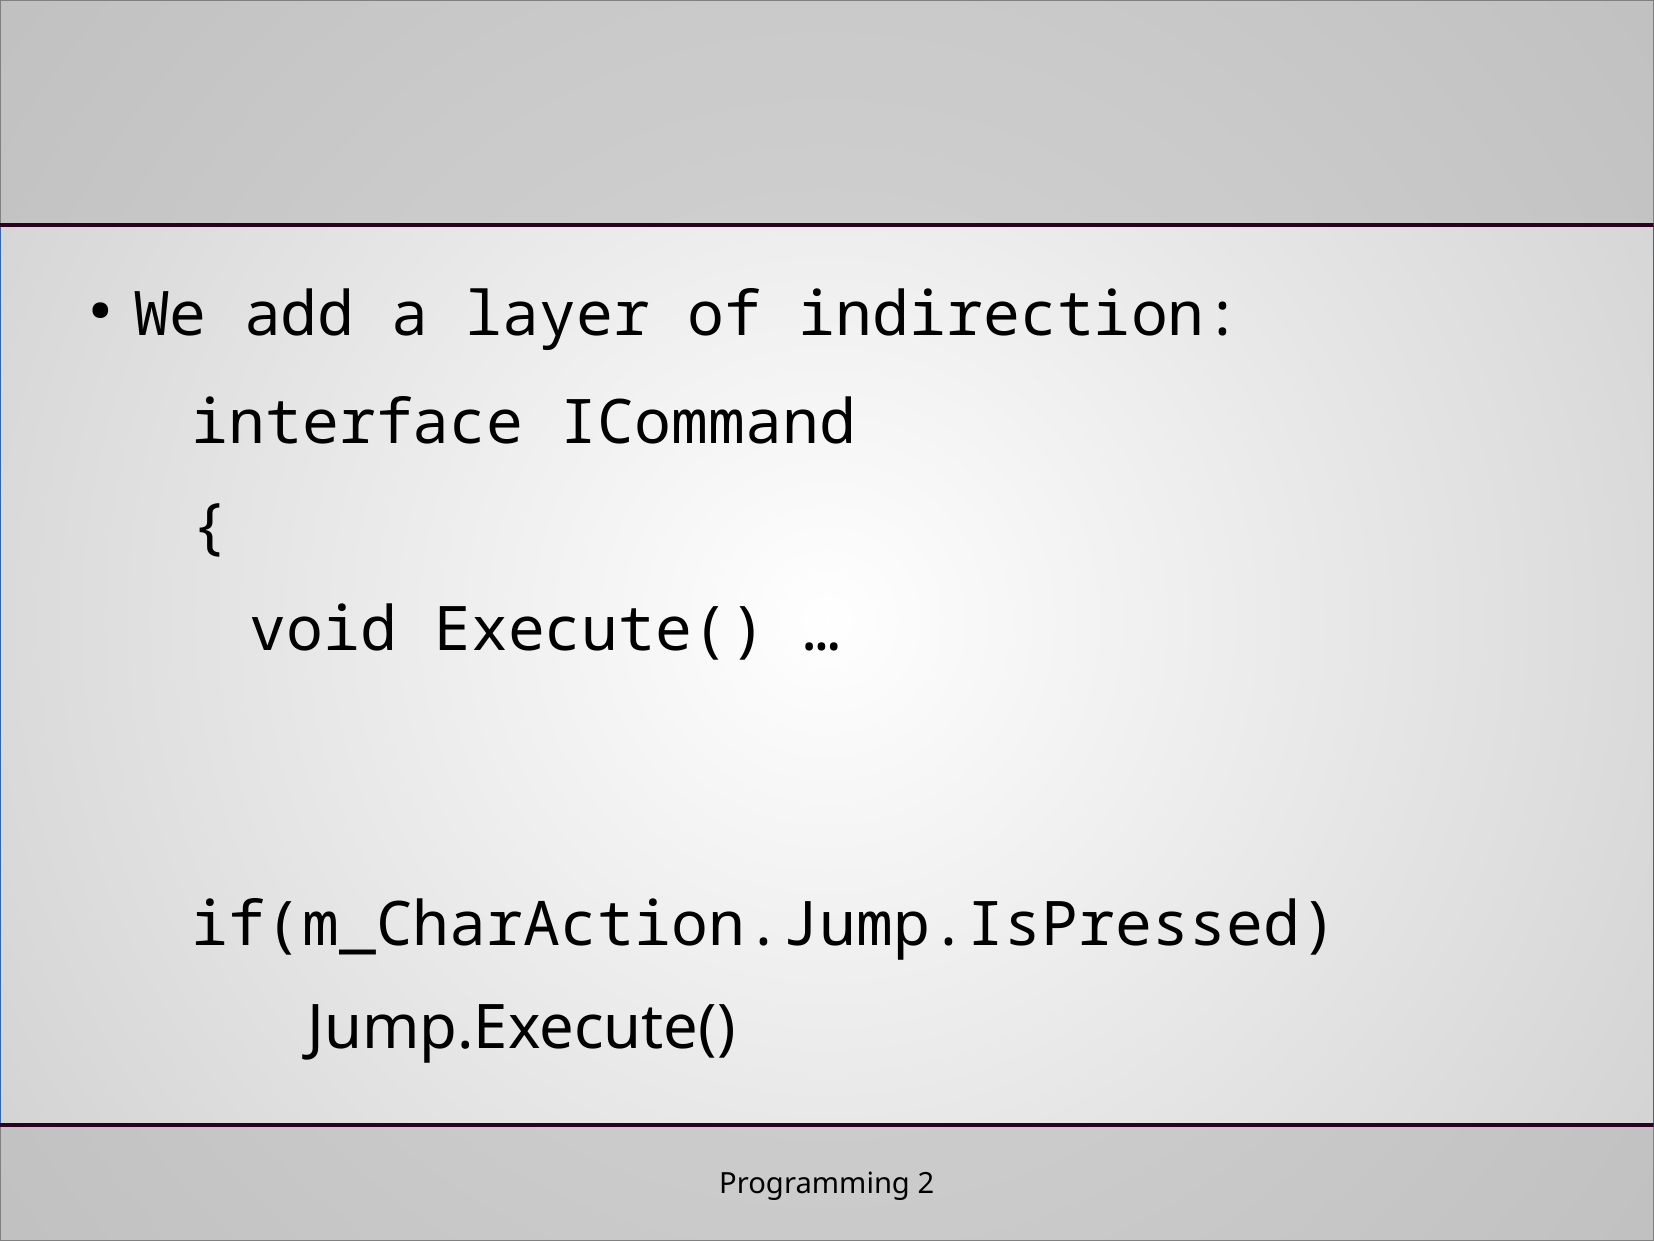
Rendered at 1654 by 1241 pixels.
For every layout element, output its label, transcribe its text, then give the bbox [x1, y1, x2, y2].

list We add a layer of indirection: interface ICommand { void Execute() … if(m_CharAction.Jump.IsPressed) Jump.Execute() [75, 270, 1571, 1075]
